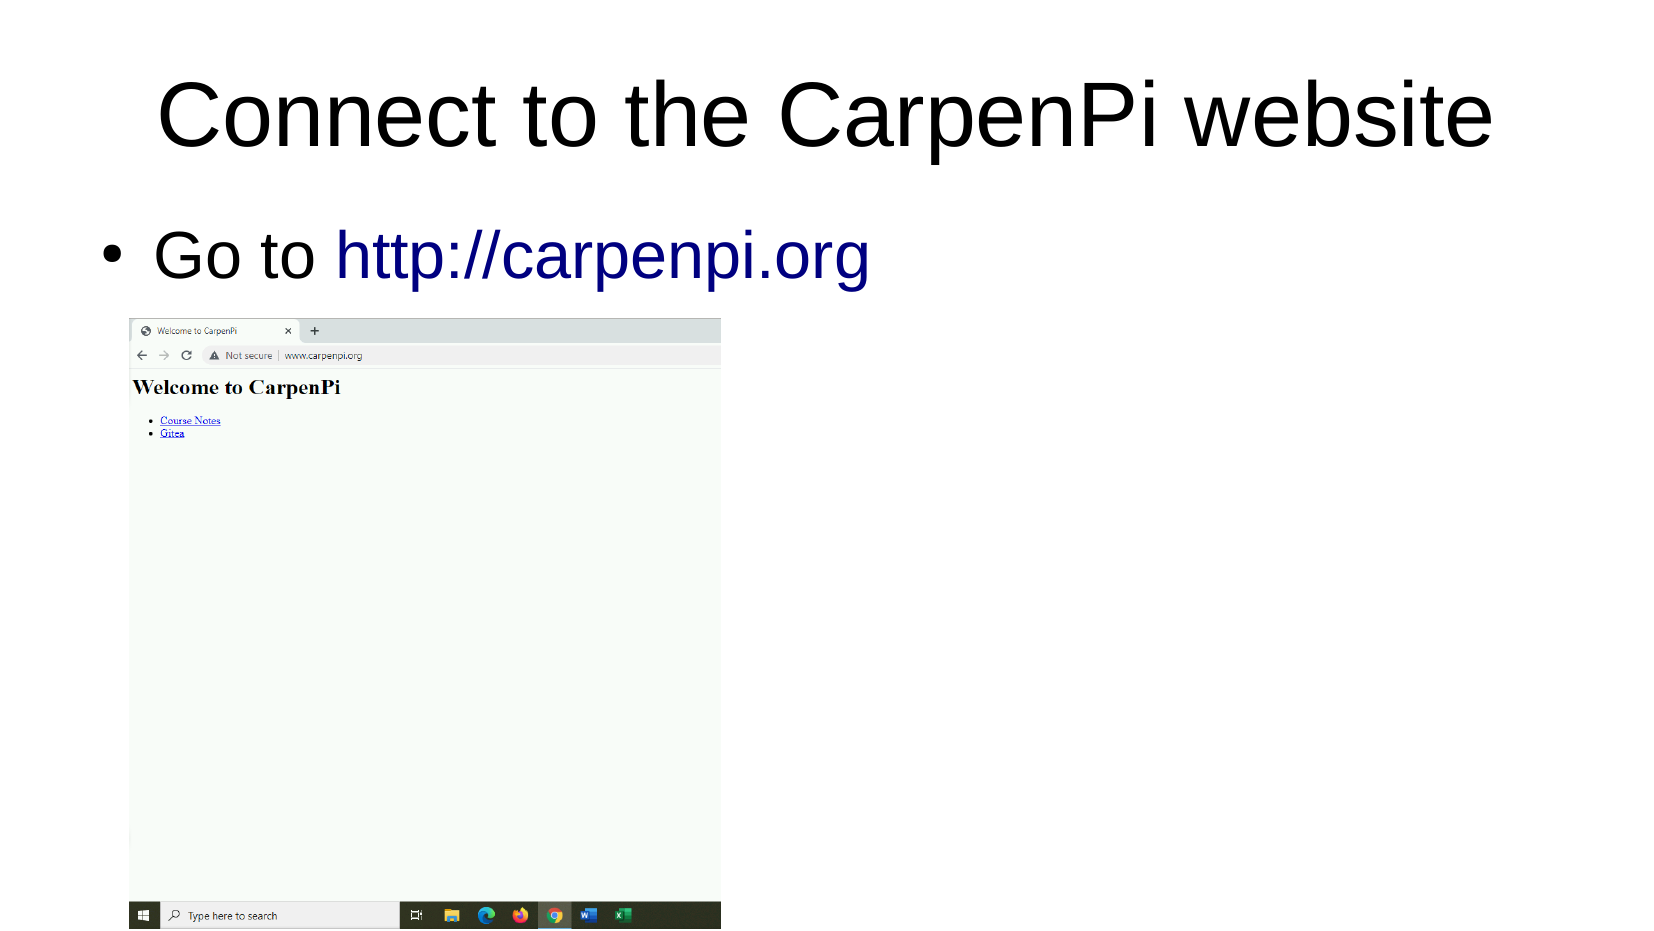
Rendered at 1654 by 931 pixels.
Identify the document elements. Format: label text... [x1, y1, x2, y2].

title Connect to the CarpenPi website [82, 37, 1571, 193]
picture [129, 318, 721, 929]
list Go to http://carpenpi.org [82, 217, 1571, 758]
